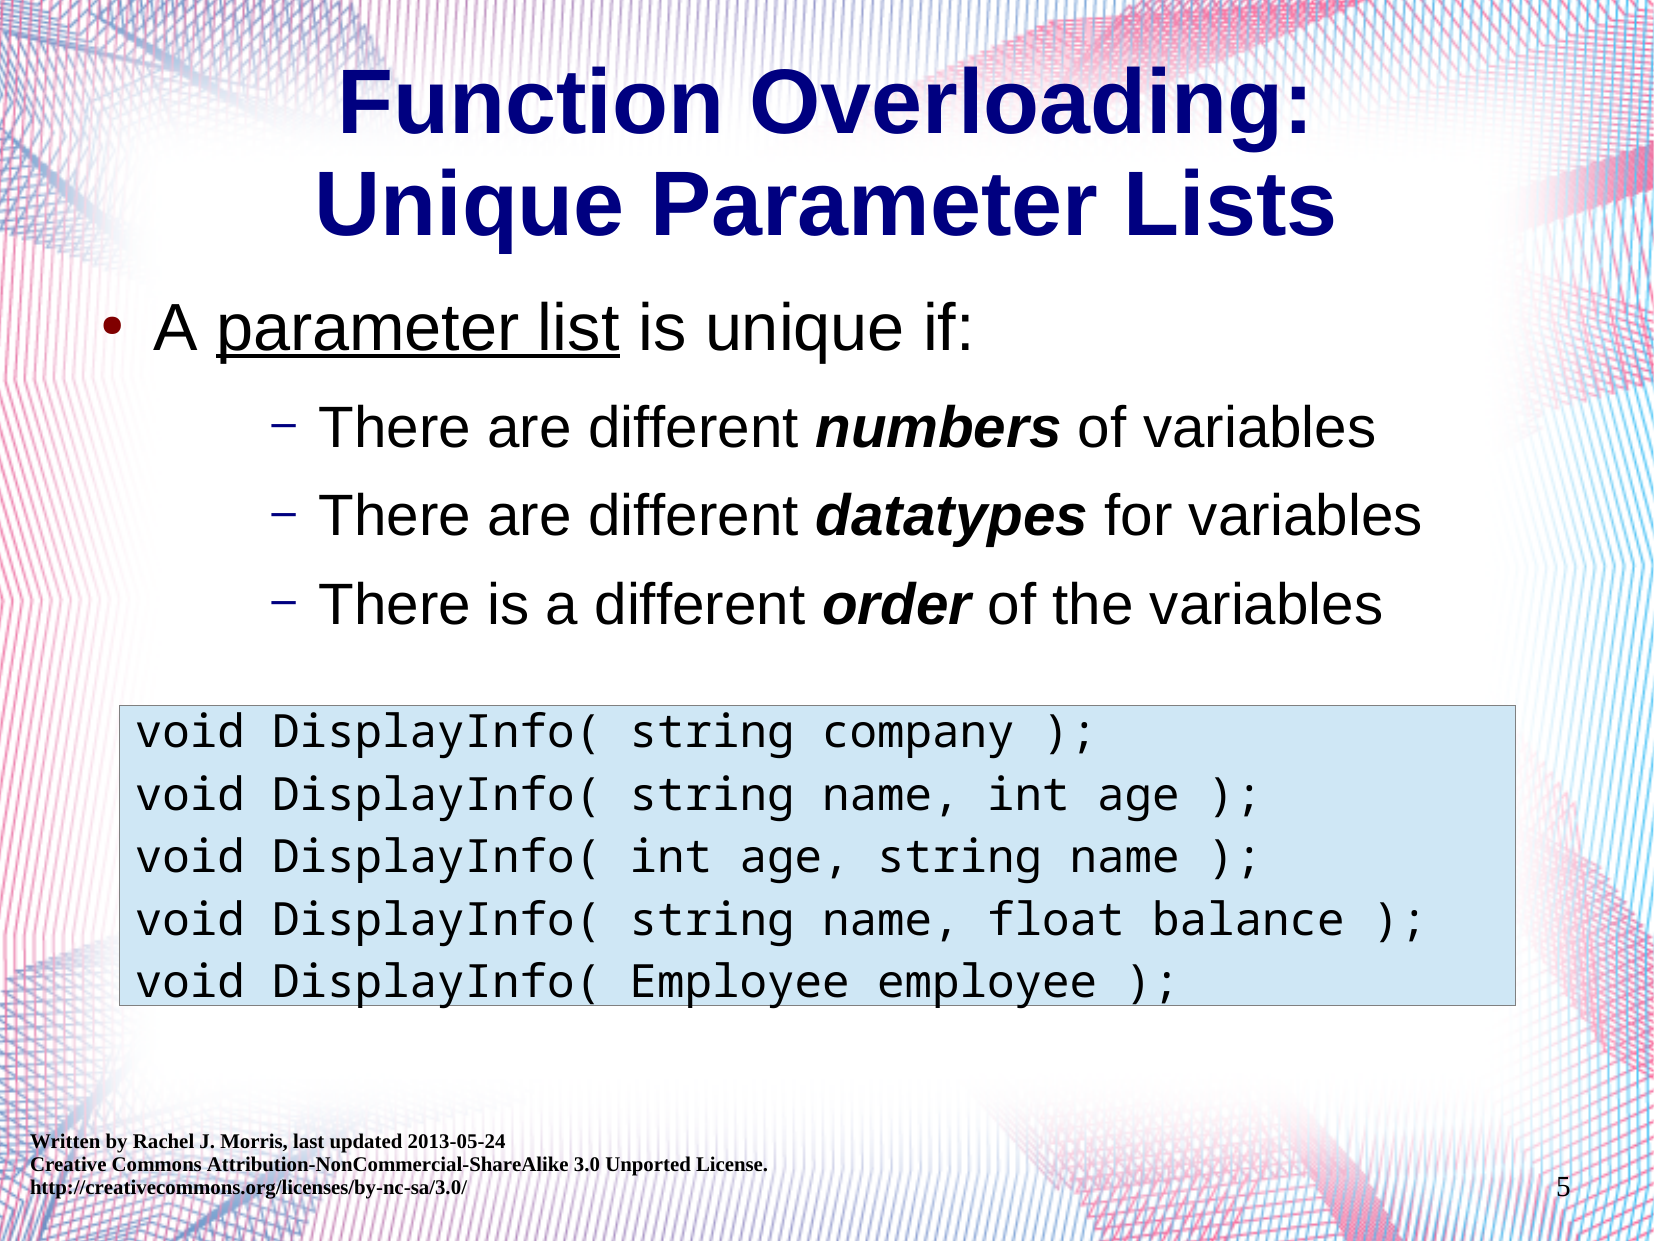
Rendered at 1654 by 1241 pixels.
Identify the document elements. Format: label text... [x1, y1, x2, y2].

text_box void DisplayInfo( string company ); void DisplayInfo( string name, int age ); void DisplayInfo( int age, string name ); void DisplayInfo( string name, float balance ); void DisplayInfo( Employee employee ); [119, 705, 1516, 1006]
picture [0, 0, 1654, 1241]
list A parameter list is unique if: There are different numbers of variables There are different datatypes for variables There is a different order of the variables [82, 290, 1571, 637]
title Function Overloading: Unique Parameter Lists [82, 49, 1571, 257]
